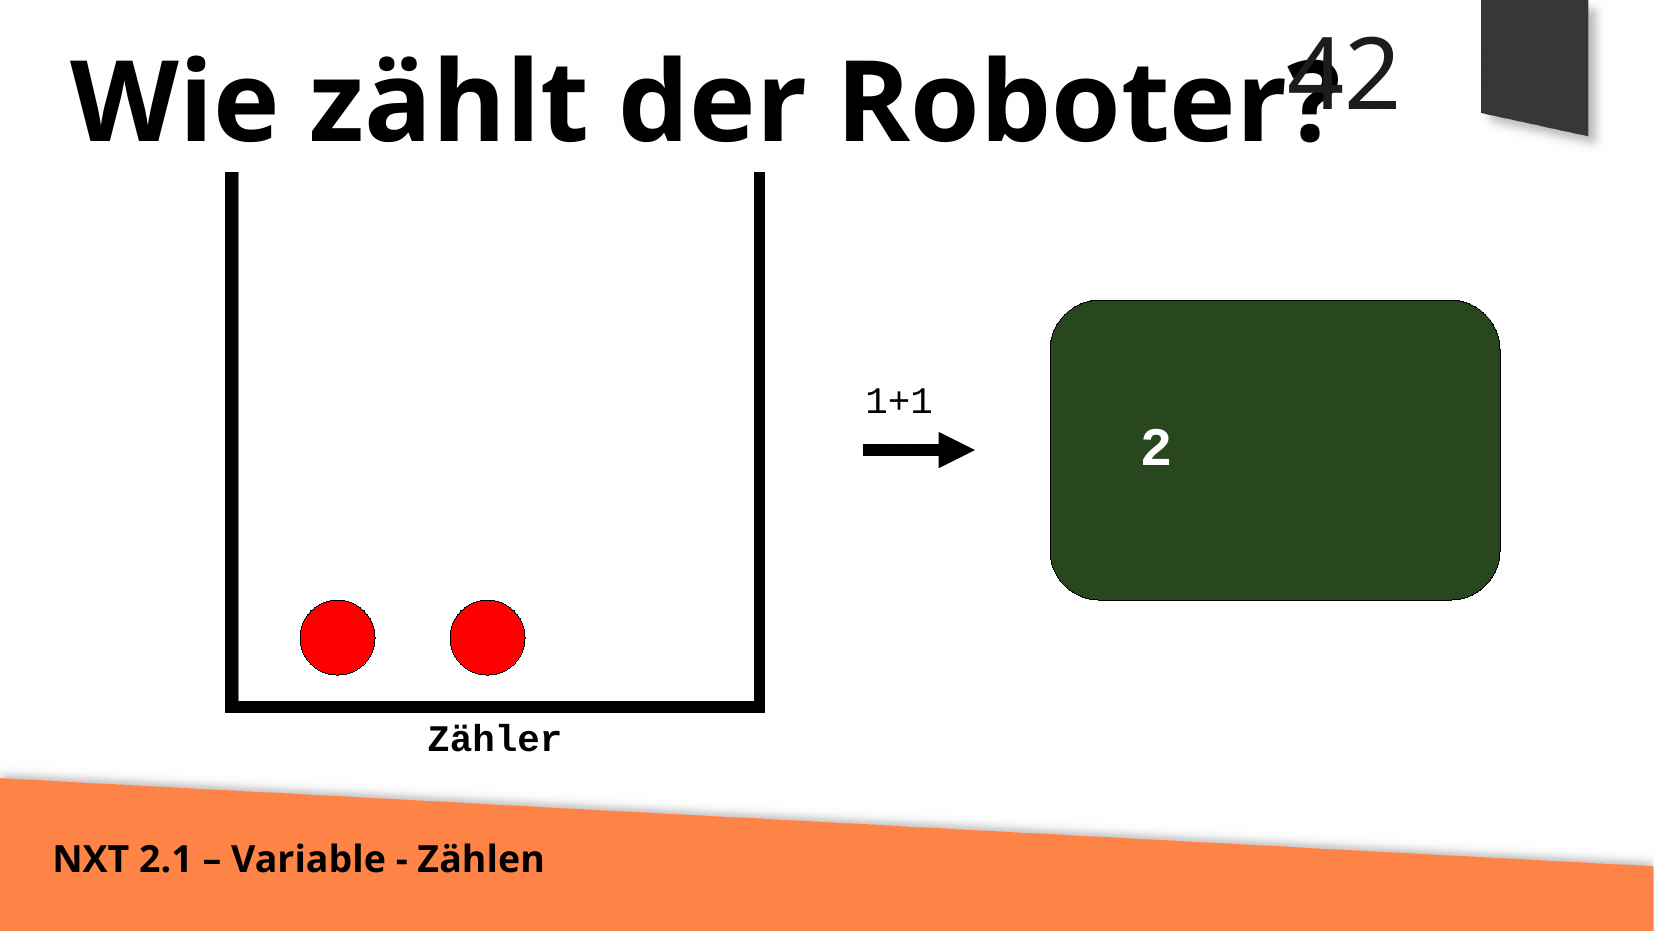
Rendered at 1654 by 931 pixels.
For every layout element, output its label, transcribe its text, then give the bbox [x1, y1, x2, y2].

text_box [450, 600, 526, 676]
text_box [1050, 300, 1501, 601]
text_box NXT 2.1 – Variable - Zählen [37, 825, 751, 901]
picture [1380, 47, 1384, 68]
picture [0, 0, 1654, 931]
text_box [300, 600, 376, 676]
text_box Zähler [412, 712, 788, 770]
text_box <Foliennummer> [1463, 0, 1602, 157]
text_box 2 [1125, 412, 1426, 489]
title Wie zählt der Roboter? [0, 7, 1380, 188]
text_box 1+1 [850, 375, 1001, 433]
